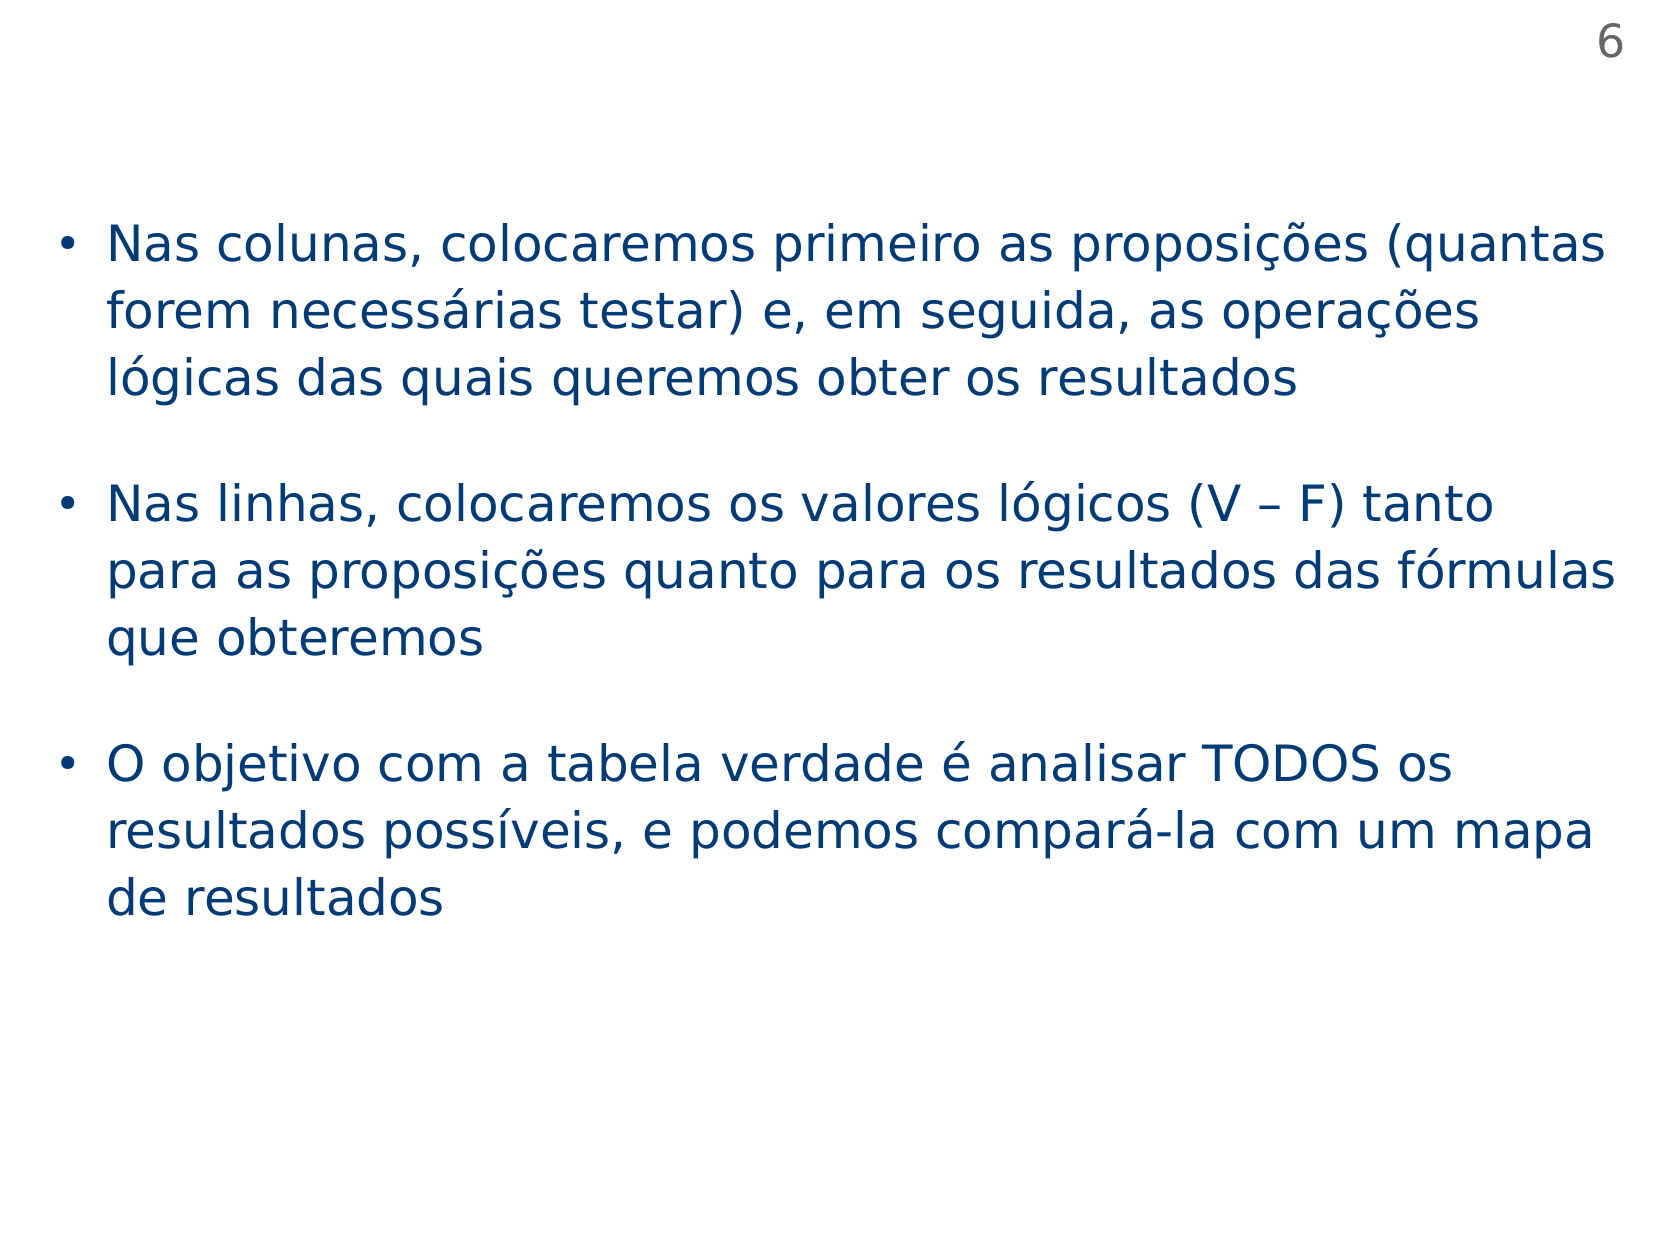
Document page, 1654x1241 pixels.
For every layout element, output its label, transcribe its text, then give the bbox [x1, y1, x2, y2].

list Nas colunas, colocaremos primeiro as proposições (quantas forem necessárias testar) e, em seguida, as operações lógicas das quais queremos obter os resultados Nas linhas, colocaremos os valores lógicos (V – F) tanto para as proposições quanto para os resultados das fórmulas que obteremos O objetivo com a tabela verdade é analisar TODOS os resultados possíveis, e podemos compará-la com um mapa de resultados [59, 206, 1625, 1211]
